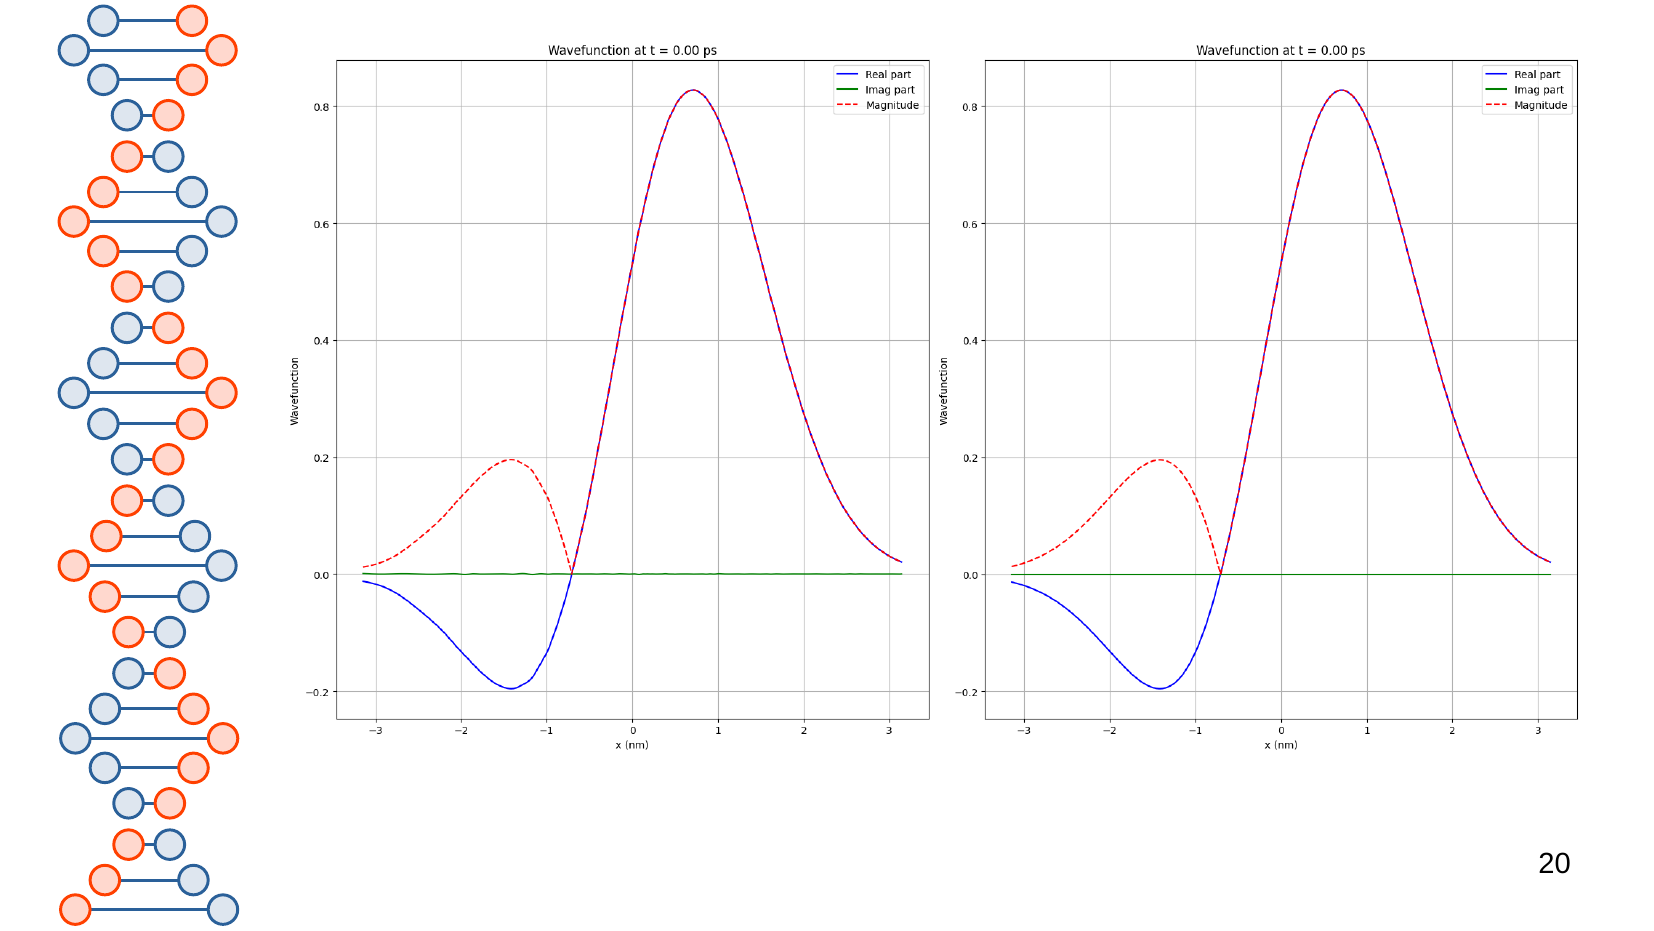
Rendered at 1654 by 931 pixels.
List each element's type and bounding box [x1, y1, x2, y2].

picture [283, 37, 1584, 757]
